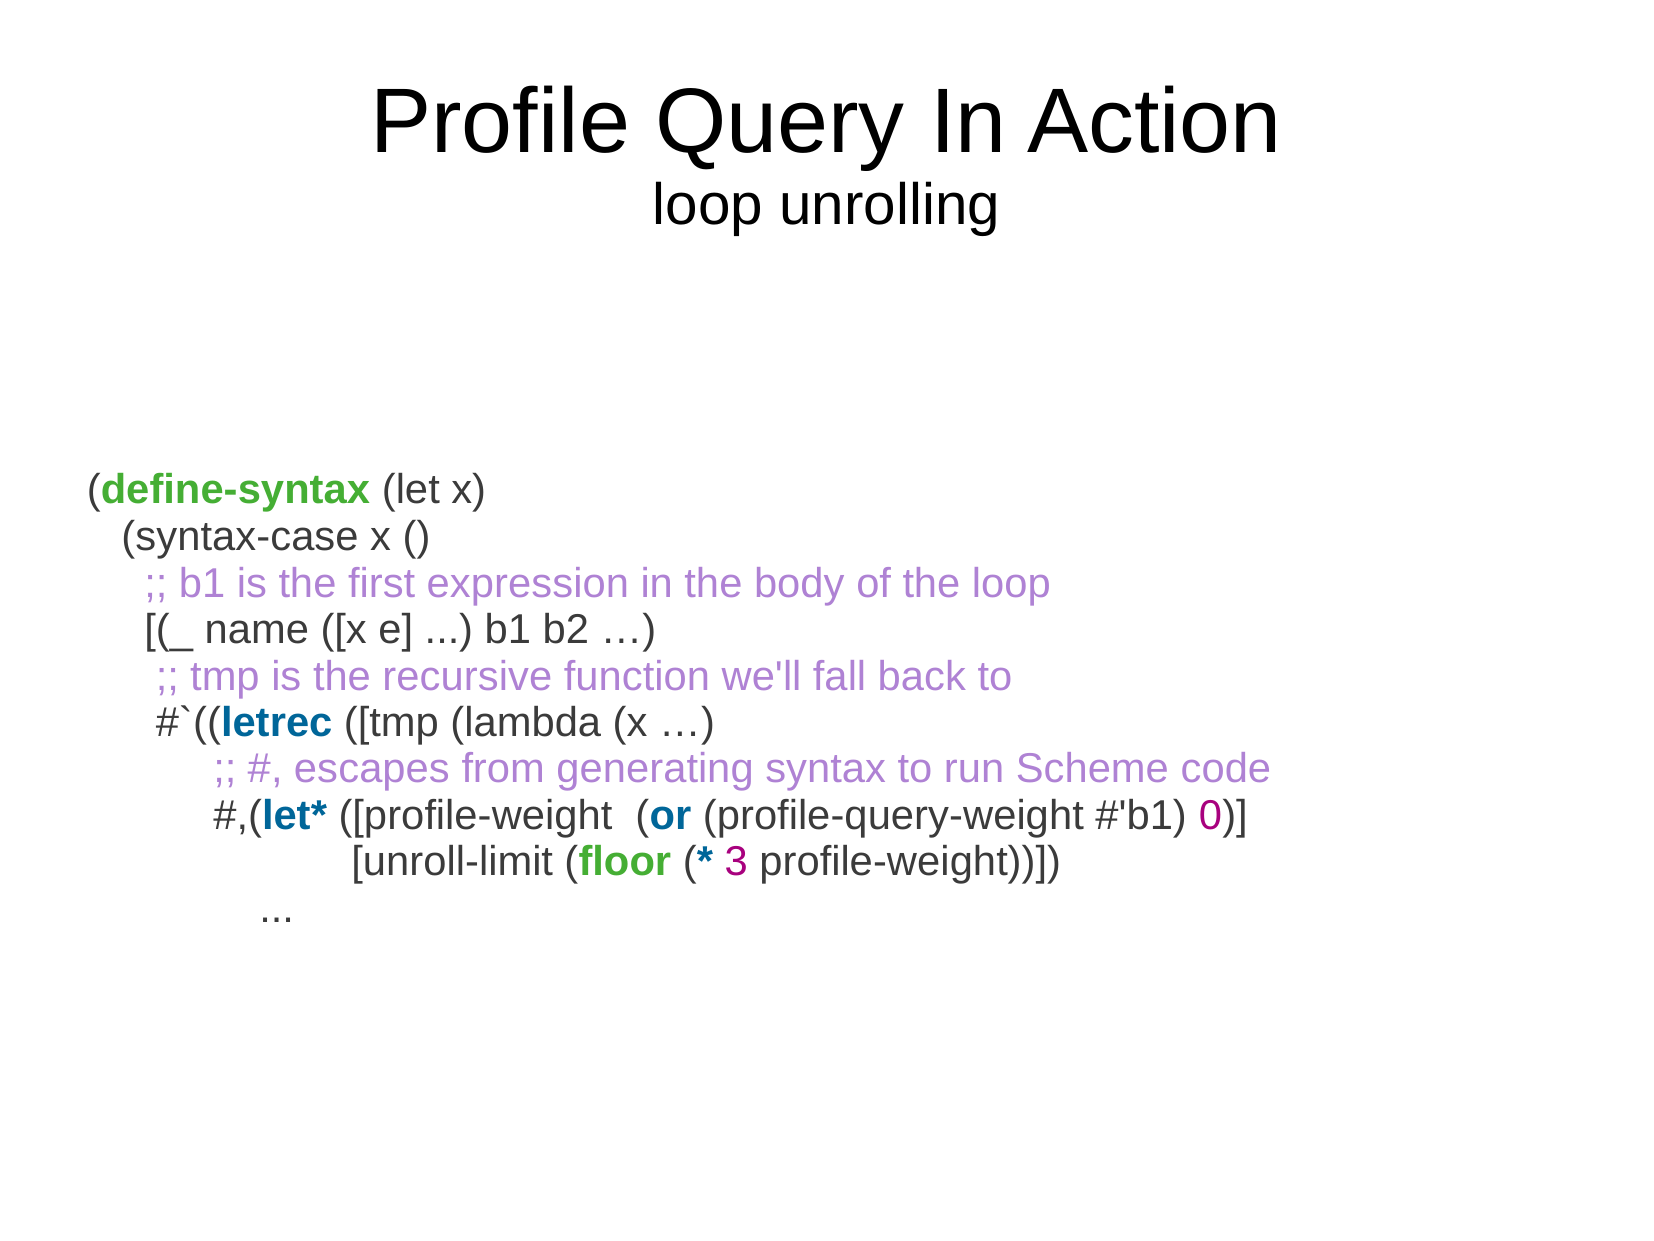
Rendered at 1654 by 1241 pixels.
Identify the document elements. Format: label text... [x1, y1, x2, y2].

subtitle (define-syntax (let x) (syntax-case x () ;; b1 is the first expression in the body of the loop [(_ name ([x e] ...) b1 b2 …) ;; tmp is the recursive function we'll fall back to #`((letrec ([tmp (lambda (x …) ;; #, escapes from generating syntax to run Scheme code #,(let* ([profile-weight (or (profile-query-weight #'b1) 0)] [unroll-limit (floor (* 3 profile-weight))]) ... [86, 339, 1576, 1059]
title Profile Query In Action loop unrolling [82, 49, 1571, 257]
